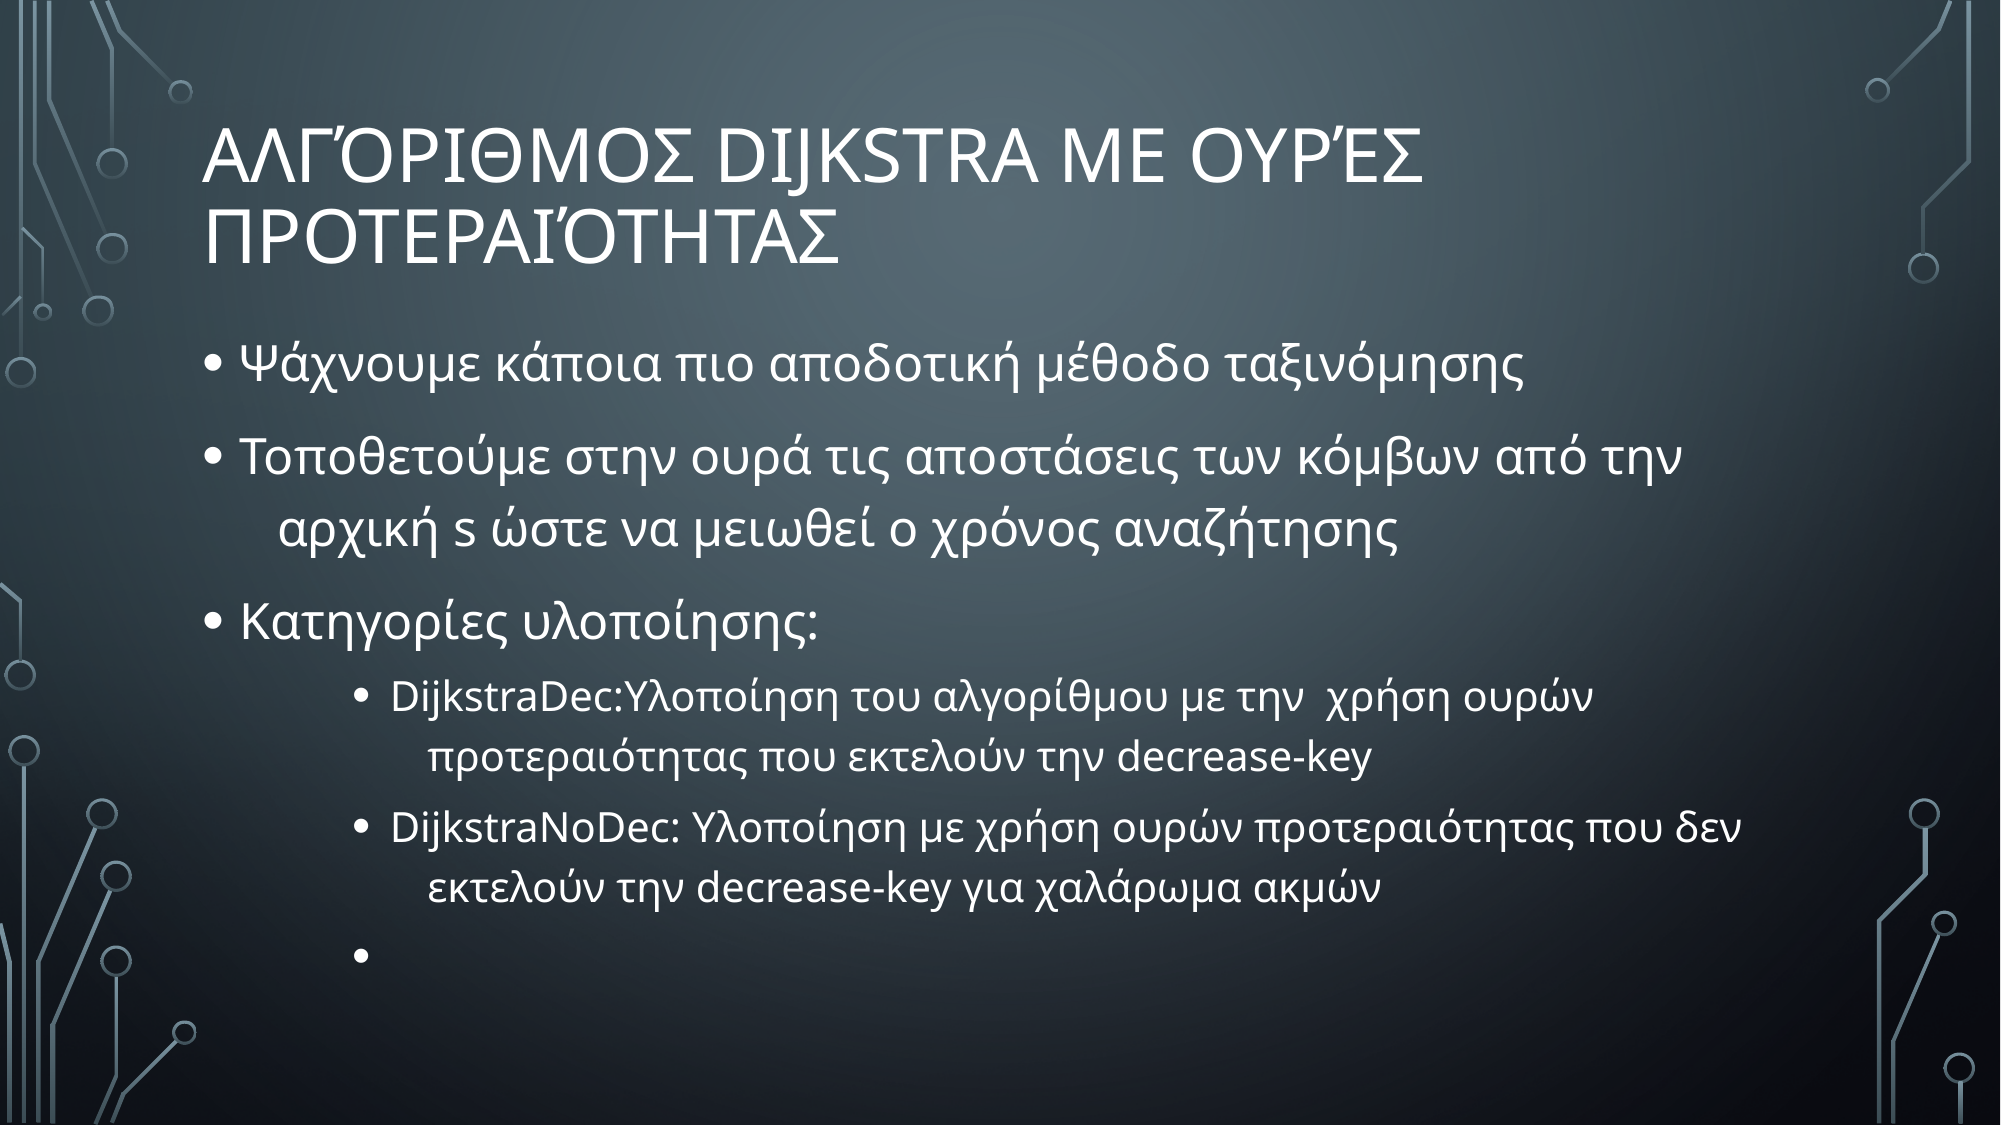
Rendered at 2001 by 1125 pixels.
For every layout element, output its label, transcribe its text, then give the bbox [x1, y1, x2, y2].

list Ψάχνουμε κάποια πιο αποδοτική μέθοδο ταξινόμησης Τοποθετούμε στην ουρά τις αποστάσεις των κόμβων από την αρχική s ώστε να μειωθεί ο χρόνος αναζήτησης Κατηγορίες υλοποίησης: DijkstraDec:Υλοποίηση του αλγορίθμου με την χρήση ουρών προτεραιότητας που εκτελούν την decrease-key DijkstraNoDec: Υλοποίηση με χρήση ουρών προτεραιότητας που δεν εκτελούν την decrease-key για χαλάρωμα ακμών [187, 312, 1813, 1024]
title ΑΛΓΌΡΙΘΜΟΣ DIJKSTRA ΜΕ ΟΥΡΈΣ ΠΡΟΤΕΡΑΙΌΤΗΤΑΣ [187, 101, 1813, 296]
